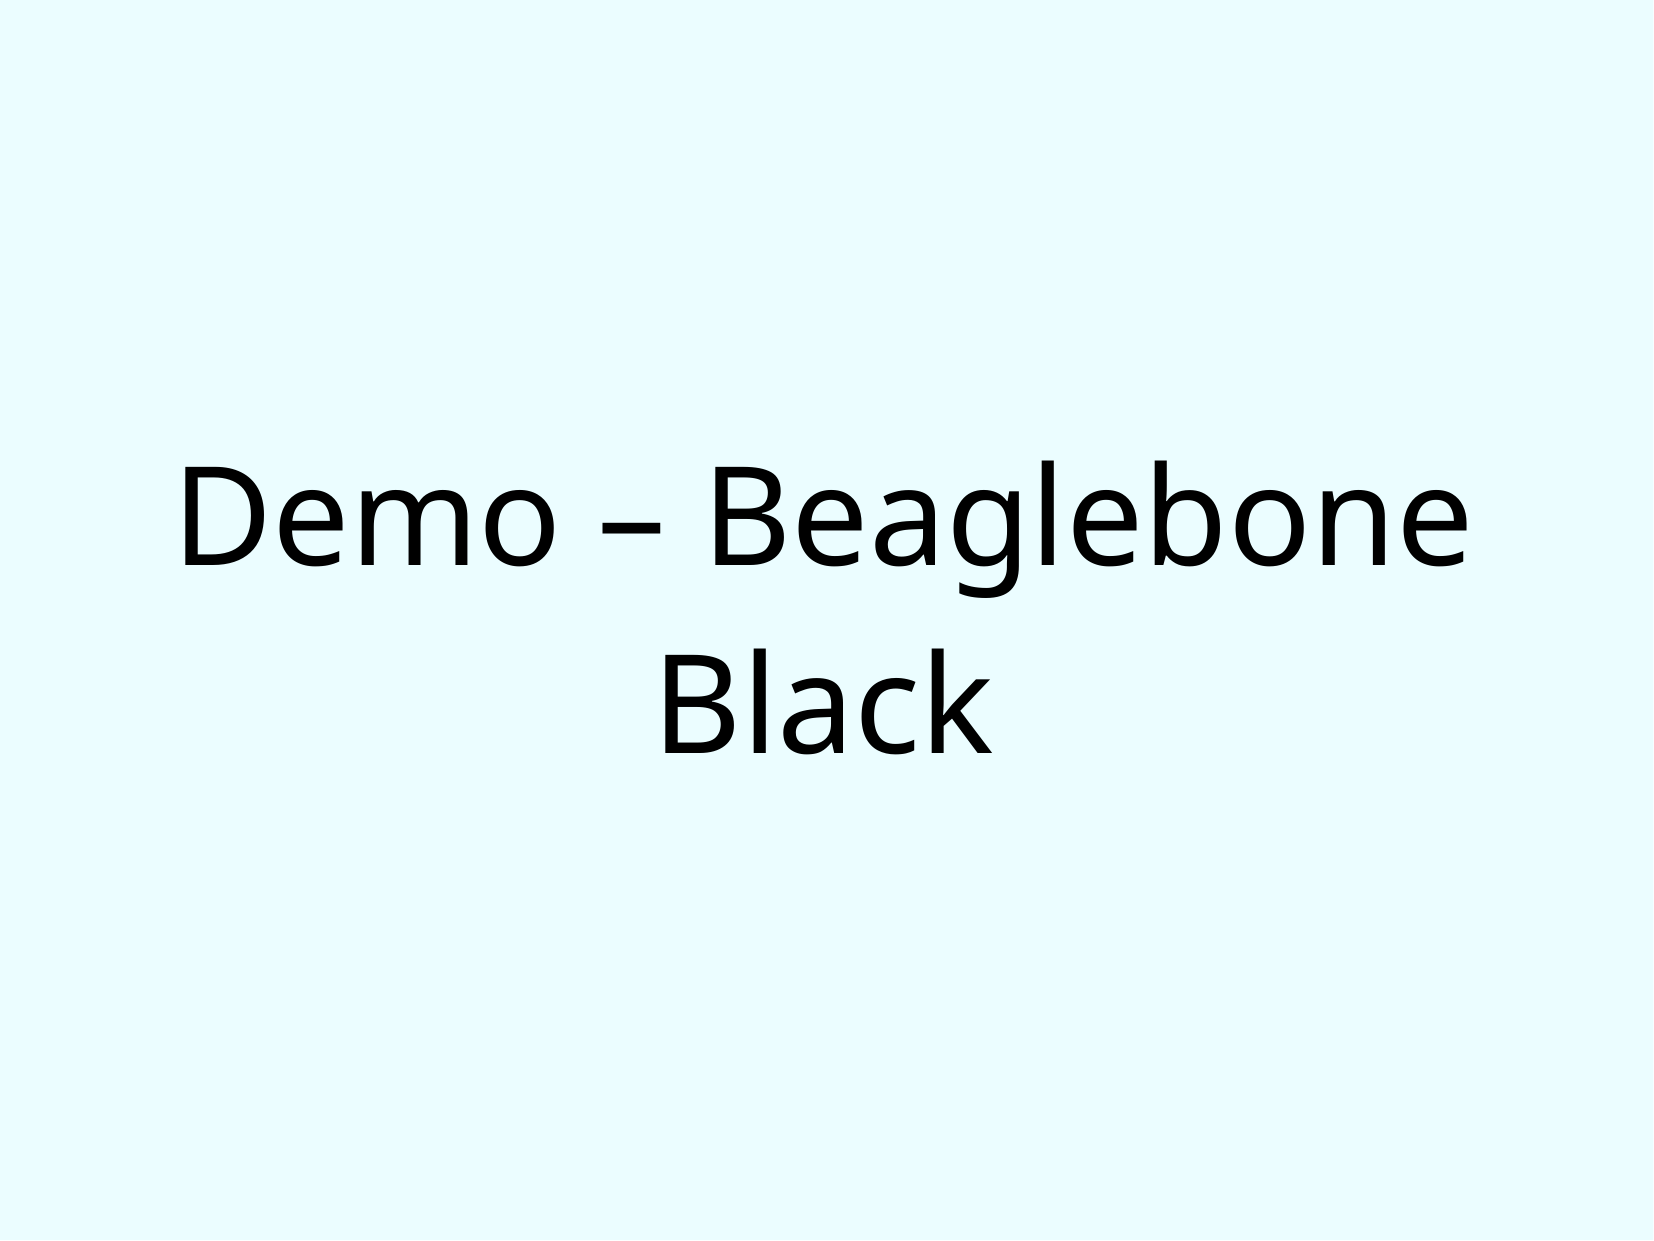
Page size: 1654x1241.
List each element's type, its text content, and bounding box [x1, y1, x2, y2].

text_box Demo – Beaglebone Black [79, 69, 1568, 1144]
